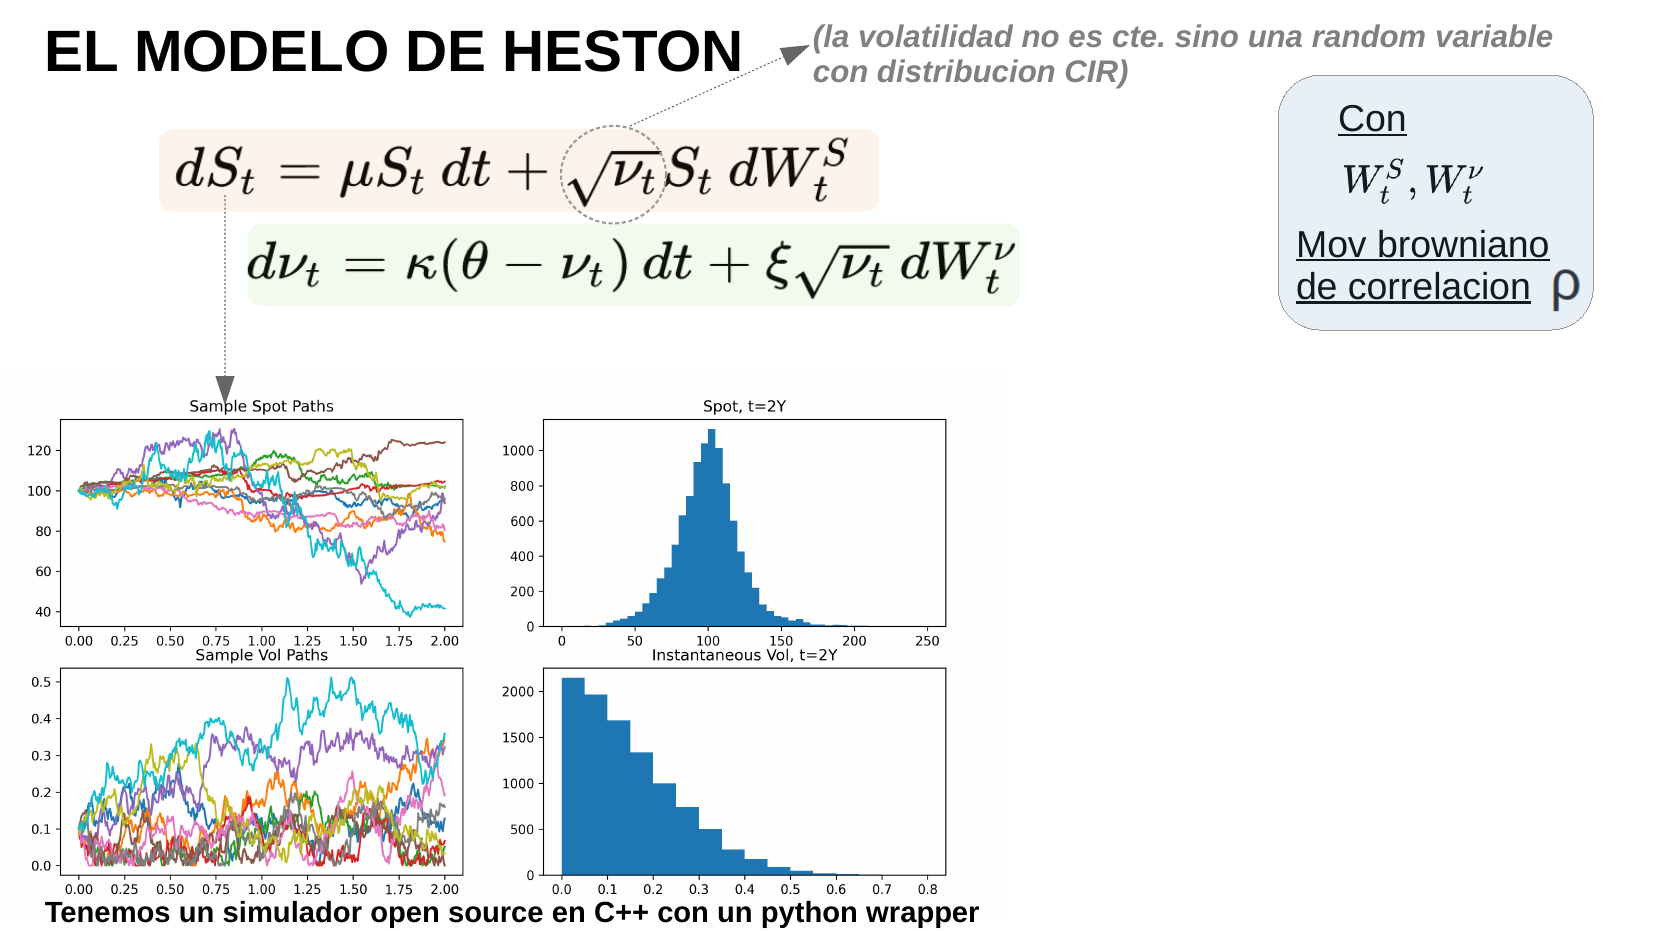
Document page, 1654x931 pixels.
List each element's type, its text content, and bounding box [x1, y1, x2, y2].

text_box [1278, 195, 1594, 331]
text_box [247, 223, 1021, 307]
picture [2, 367, 1006, 916]
picture [135, 119, 1052, 315]
text_box [159, 129, 880, 212]
text_box Con Mov browniano de correlacion [1584, 90, 1597, 315]
text_box Tenemos un simulador open source en C++ con un python wrapper [30, 888, 1006, 931]
text_box (la volatilidad no es cte. sino una random variable con distribucion CIR) [798, 11, 1594, 195]
text_box EL MODELO DE HESTON [30, 11, 798, 92]
